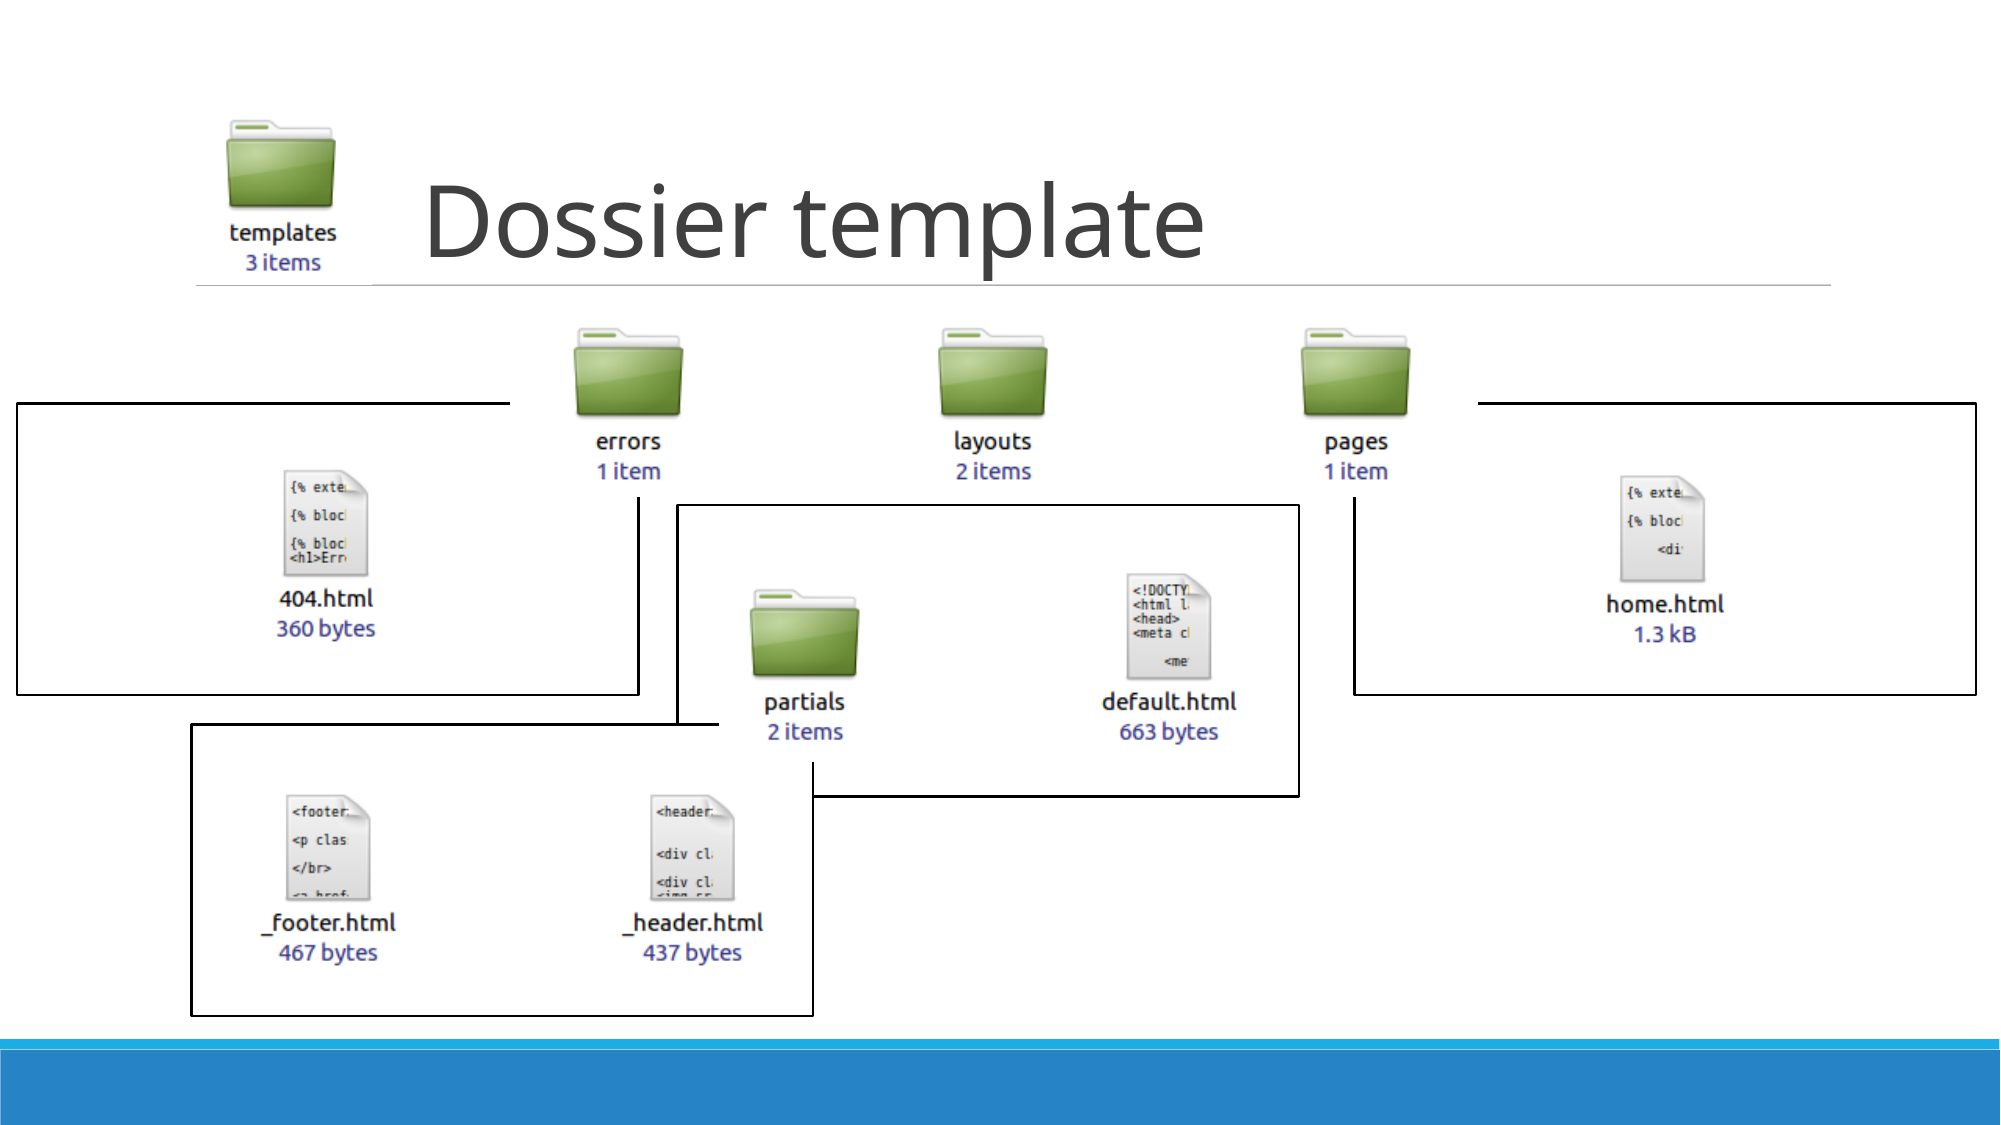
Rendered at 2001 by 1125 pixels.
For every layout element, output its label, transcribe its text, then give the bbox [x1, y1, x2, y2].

picture [510, 314, 1478, 497]
picture [215, 464, 439, 651]
picture [719, 569, 1260, 763]
text_box [17, 403, 639, 696]
text_box [1354, 403, 1976, 696]
picture [1564, 468, 1768, 663]
picture [227, 784, 796, 986]
picture [0, 117, 372, 285]
text_box [191, 505, 1299, 1016]
text_box Dossier template [180, 47, 1830, 285]
